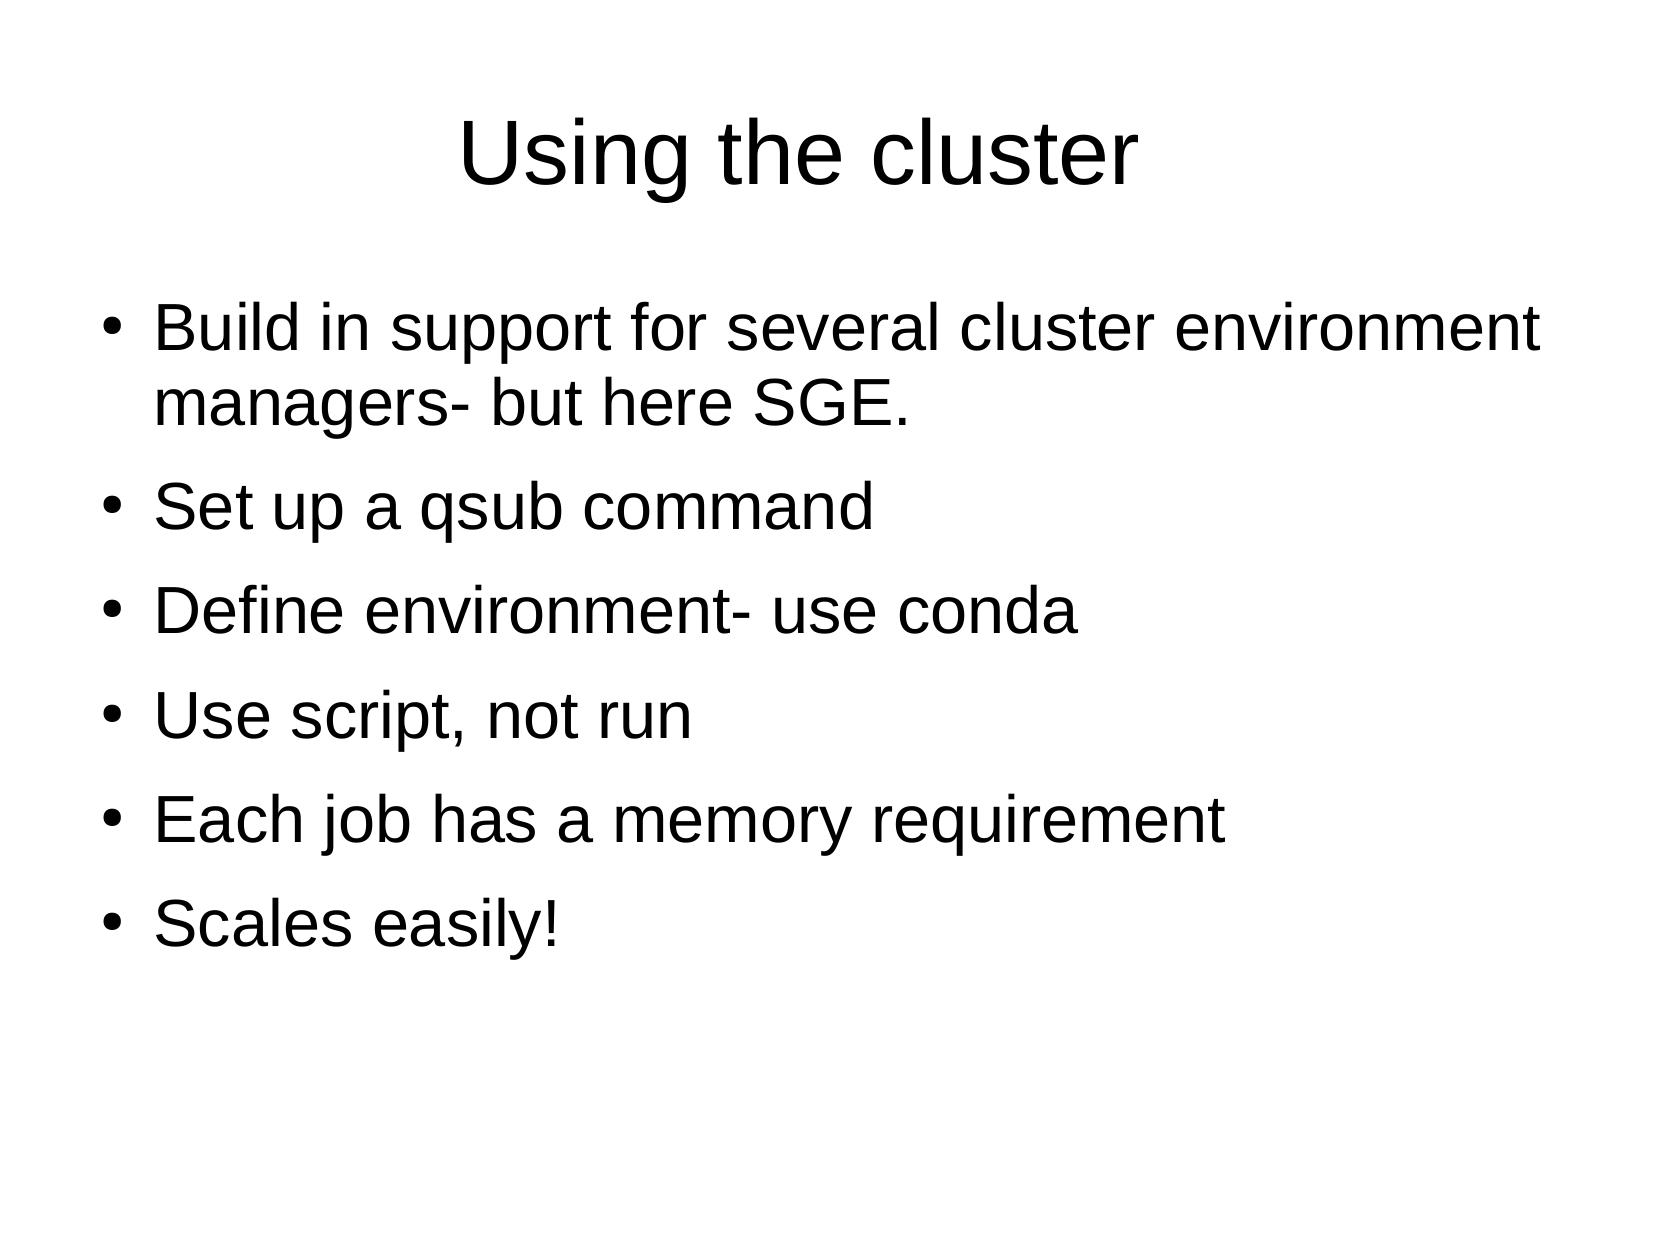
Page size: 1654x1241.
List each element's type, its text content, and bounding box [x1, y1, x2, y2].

title Using the cluster [82, 49, 1571, 257]
list Build in support for several cluster environment managers- but here SGE. Set up a qsub command Define environment- use conda Use script, not run Each job has a memory requirement Scales easily! [82, 290, 1571, 1010]
